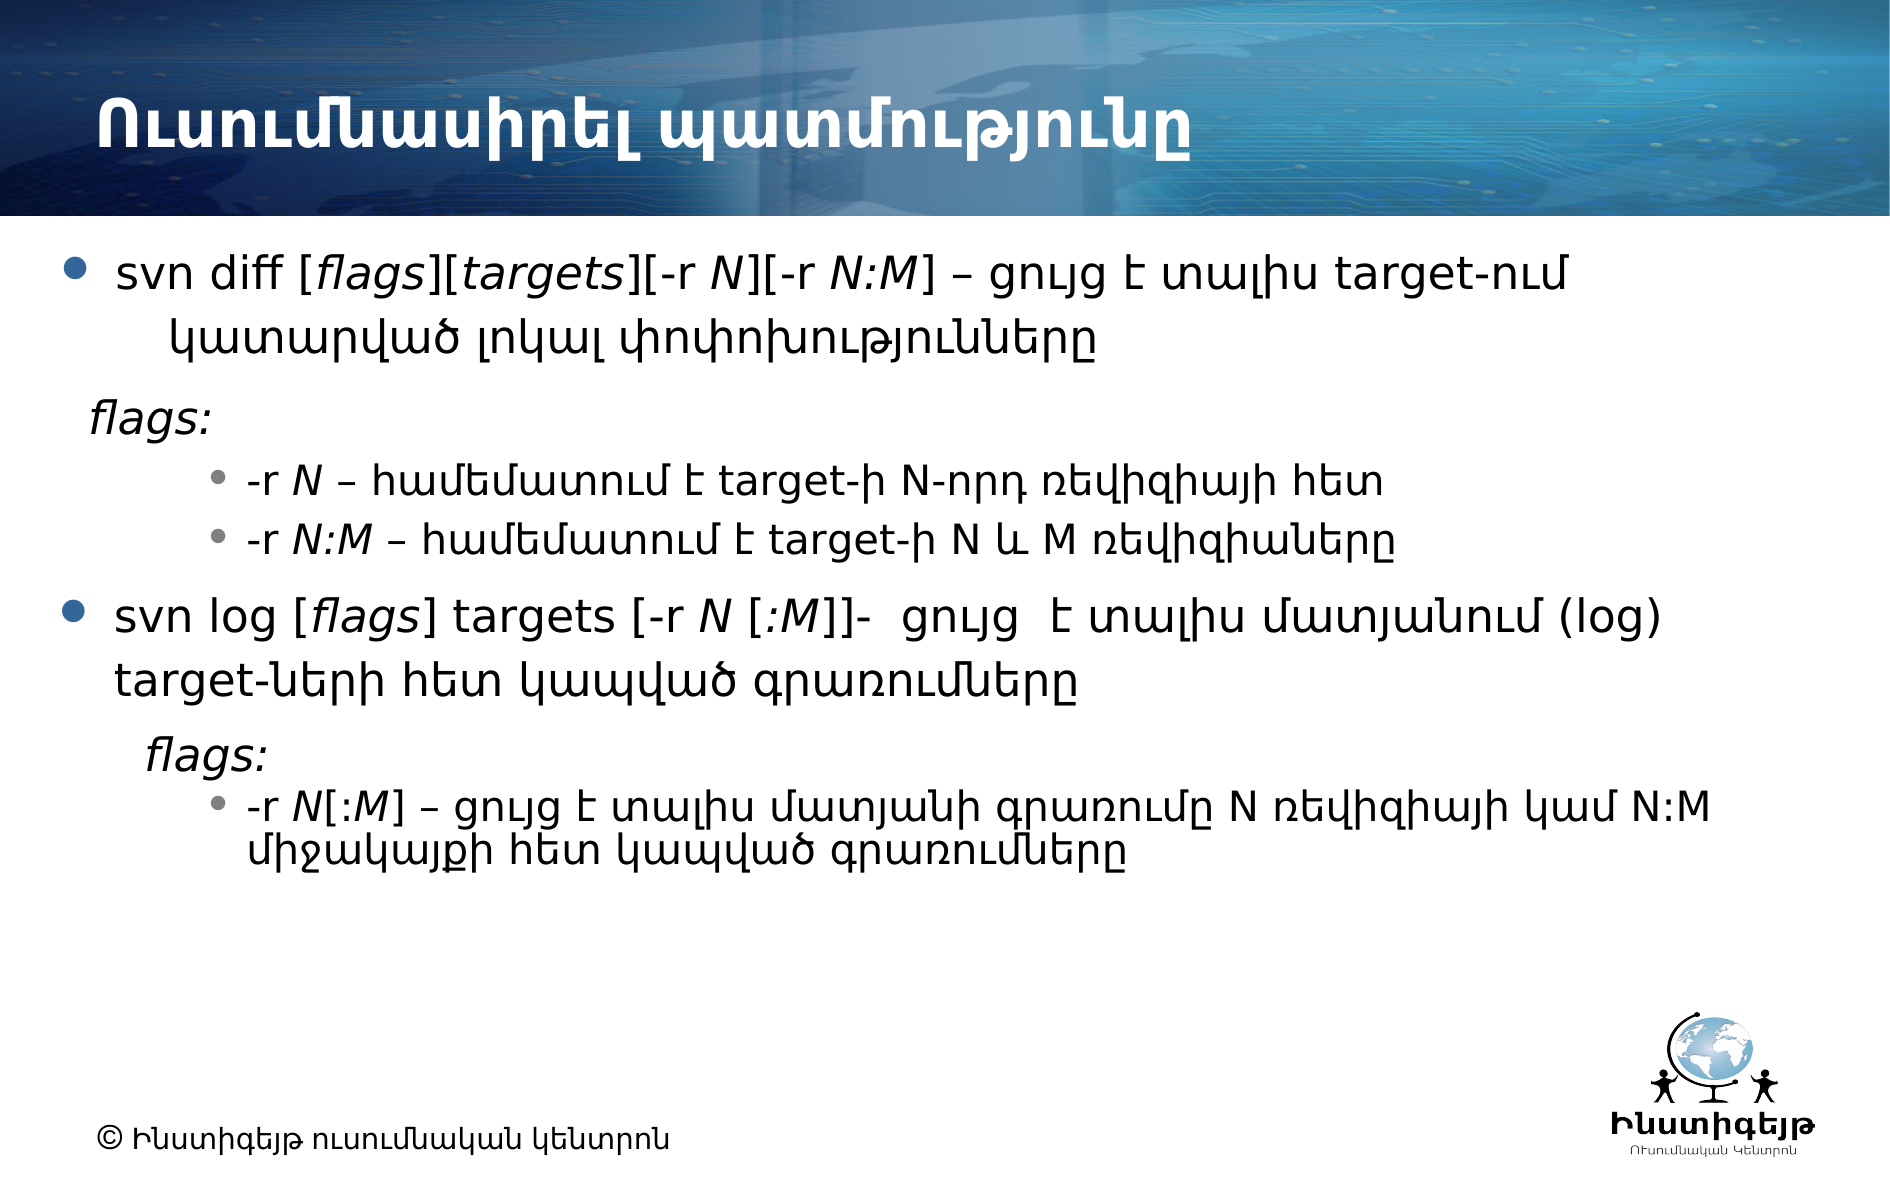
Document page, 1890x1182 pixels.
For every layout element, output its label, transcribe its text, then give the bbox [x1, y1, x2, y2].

title Ուսումնասիրել պատմությունը [94, 54, 1793, 210]
picture [1612, 1012, 1815, 1157]
list svn diff [flags][targets][-r N][-r N:M] – ցույց է տալիս target-ում կատարված լոկալ փոփոխությունները flags: -r N – համեմատում է target-ի N-որդ ռեվիզիայի հետ -r N:M – համեմատում է target-ի N և M ռեվիզիաները svn log [flags] targets [-r N [:M]]- ցույց է տալիս մատյանում (log) target-ների հետ կապված գրառումները flags: -r N[:M] – ցույց է տալիս մատյանի գրառումը N ռեվիզիայի կամ N:M միջակայքի հետ կապված գրառումները [59, 236, 1831, 1001]
picture [0, 0, 1890, 216]
